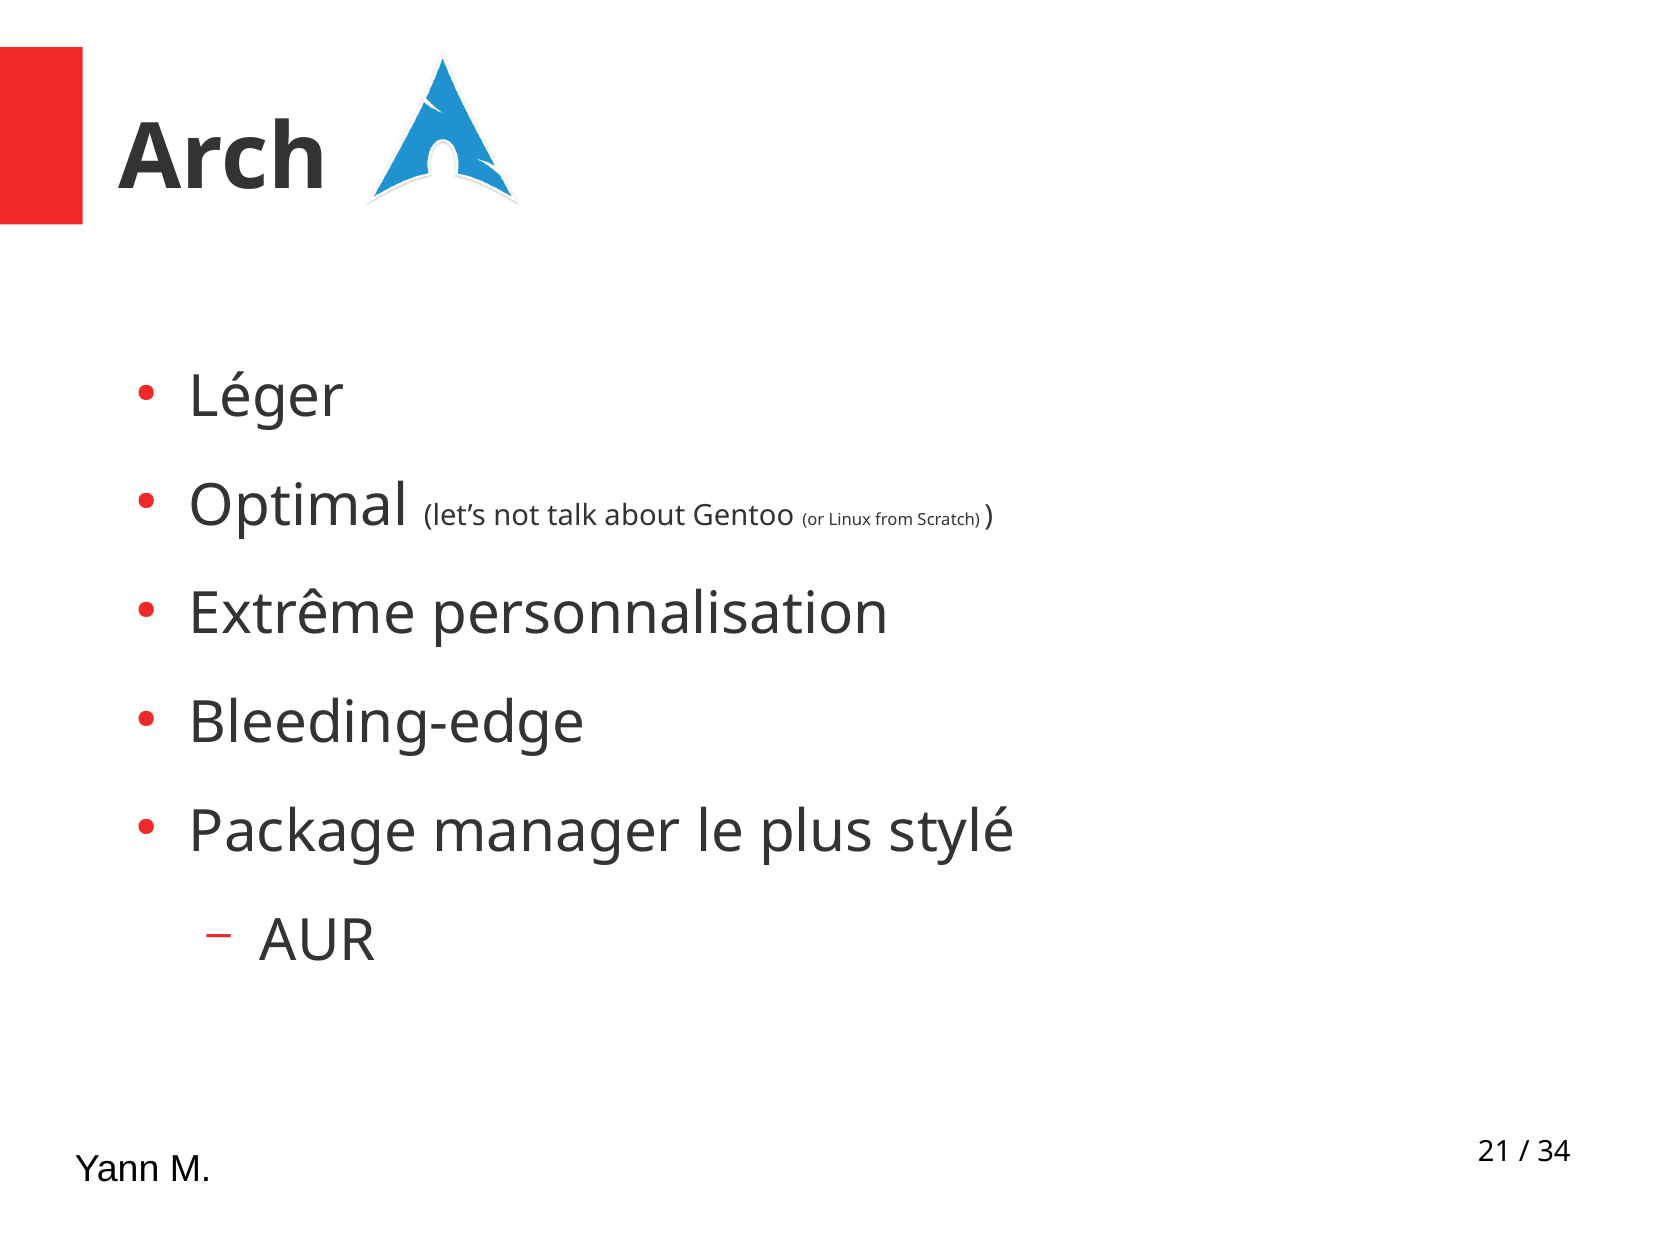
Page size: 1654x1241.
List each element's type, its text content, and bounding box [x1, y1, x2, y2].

title Arch [118, 49, 1571, 257]
list Léger Optimal (let’s not talk about Gentoo (or Linux from Scratch) ) Extrême personnalisation Bleeding-edge Package manager le plus stylé AUR [118, 354, 1536, 1074]
text_box Yann M. [60, 1140, 227, 1197]
picture [343, 29, 541, 227]
